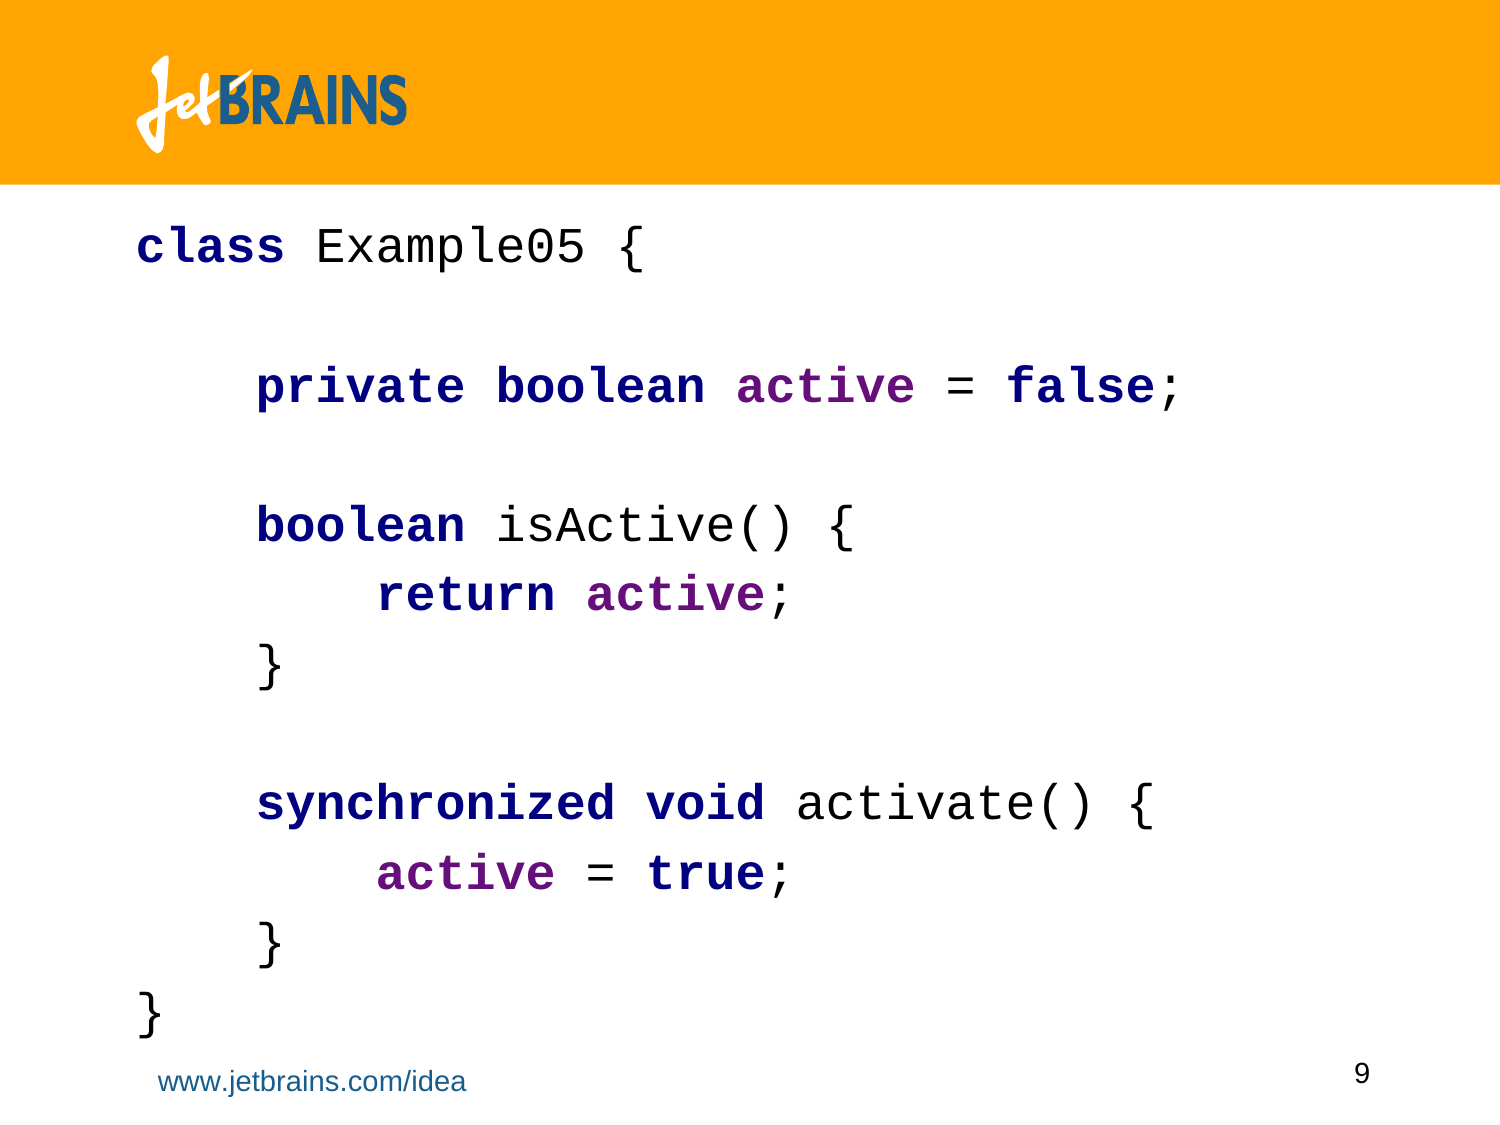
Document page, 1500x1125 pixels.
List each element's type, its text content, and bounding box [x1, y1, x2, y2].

subtitle class Example05 { private boolean active = false; boolean isActive() { return active; } synchronized void activate() { active = true; } } [135, 219, 1377, 1095]
